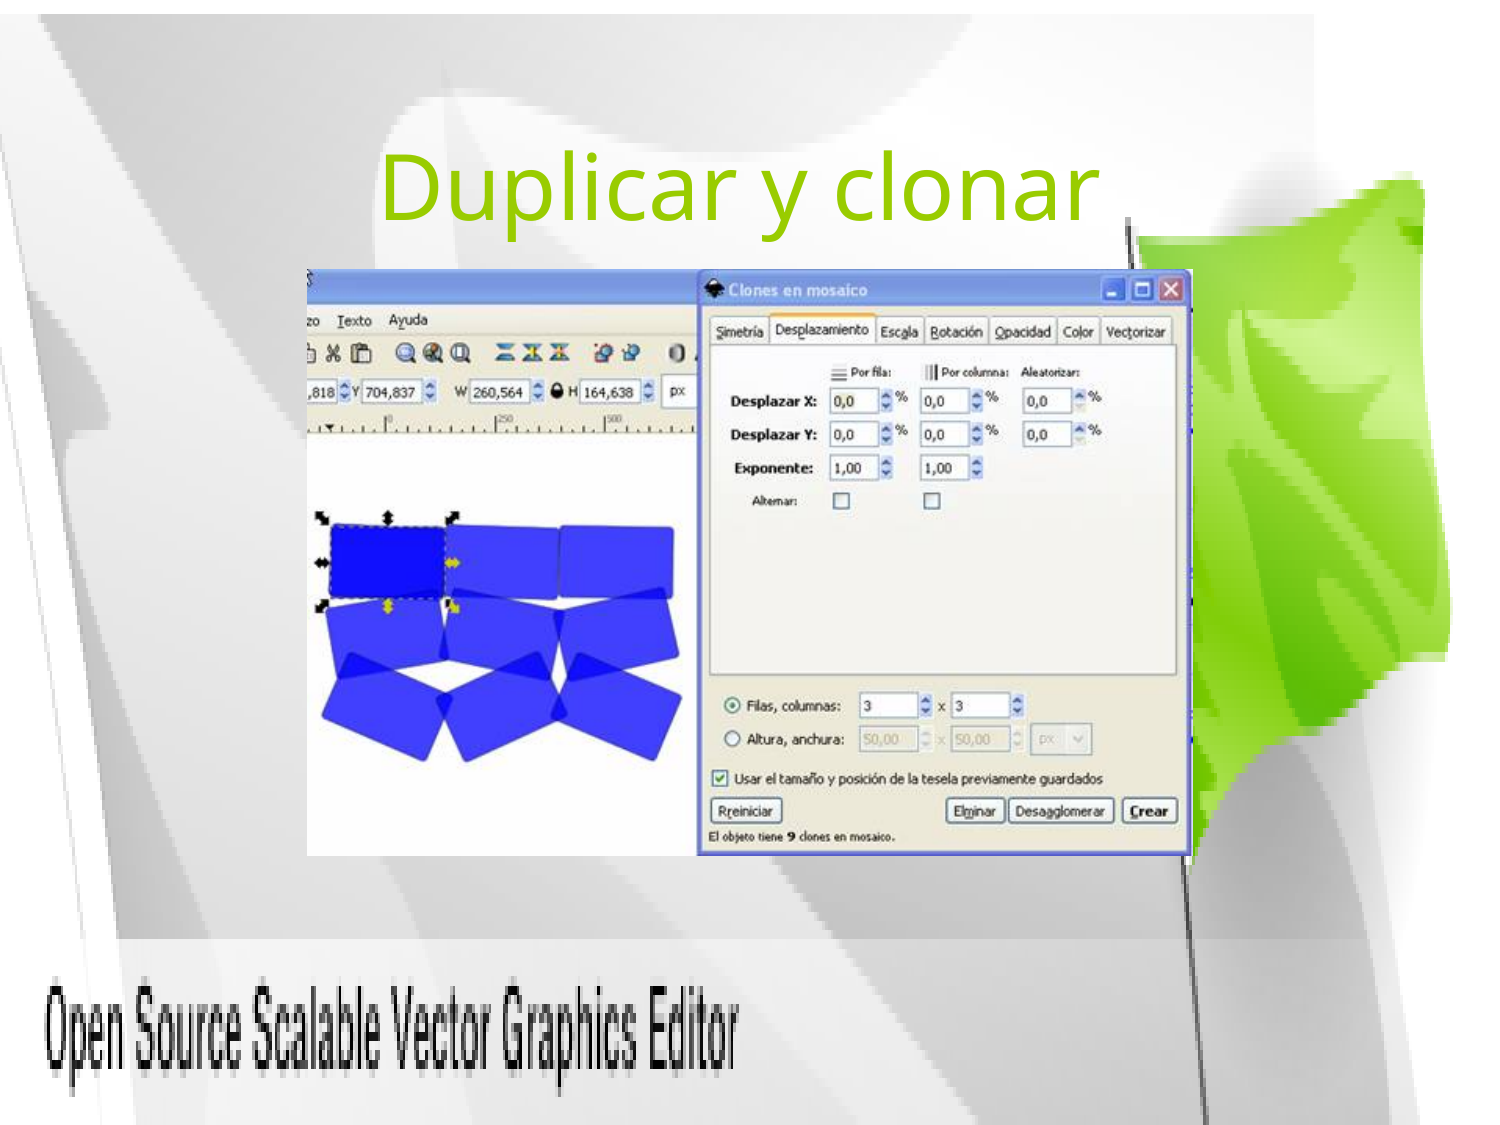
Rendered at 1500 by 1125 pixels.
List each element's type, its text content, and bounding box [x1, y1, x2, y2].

title Duplicar y clonar [64, 90, 1415, 278]
picture [0, 14, 1500, 1125]
